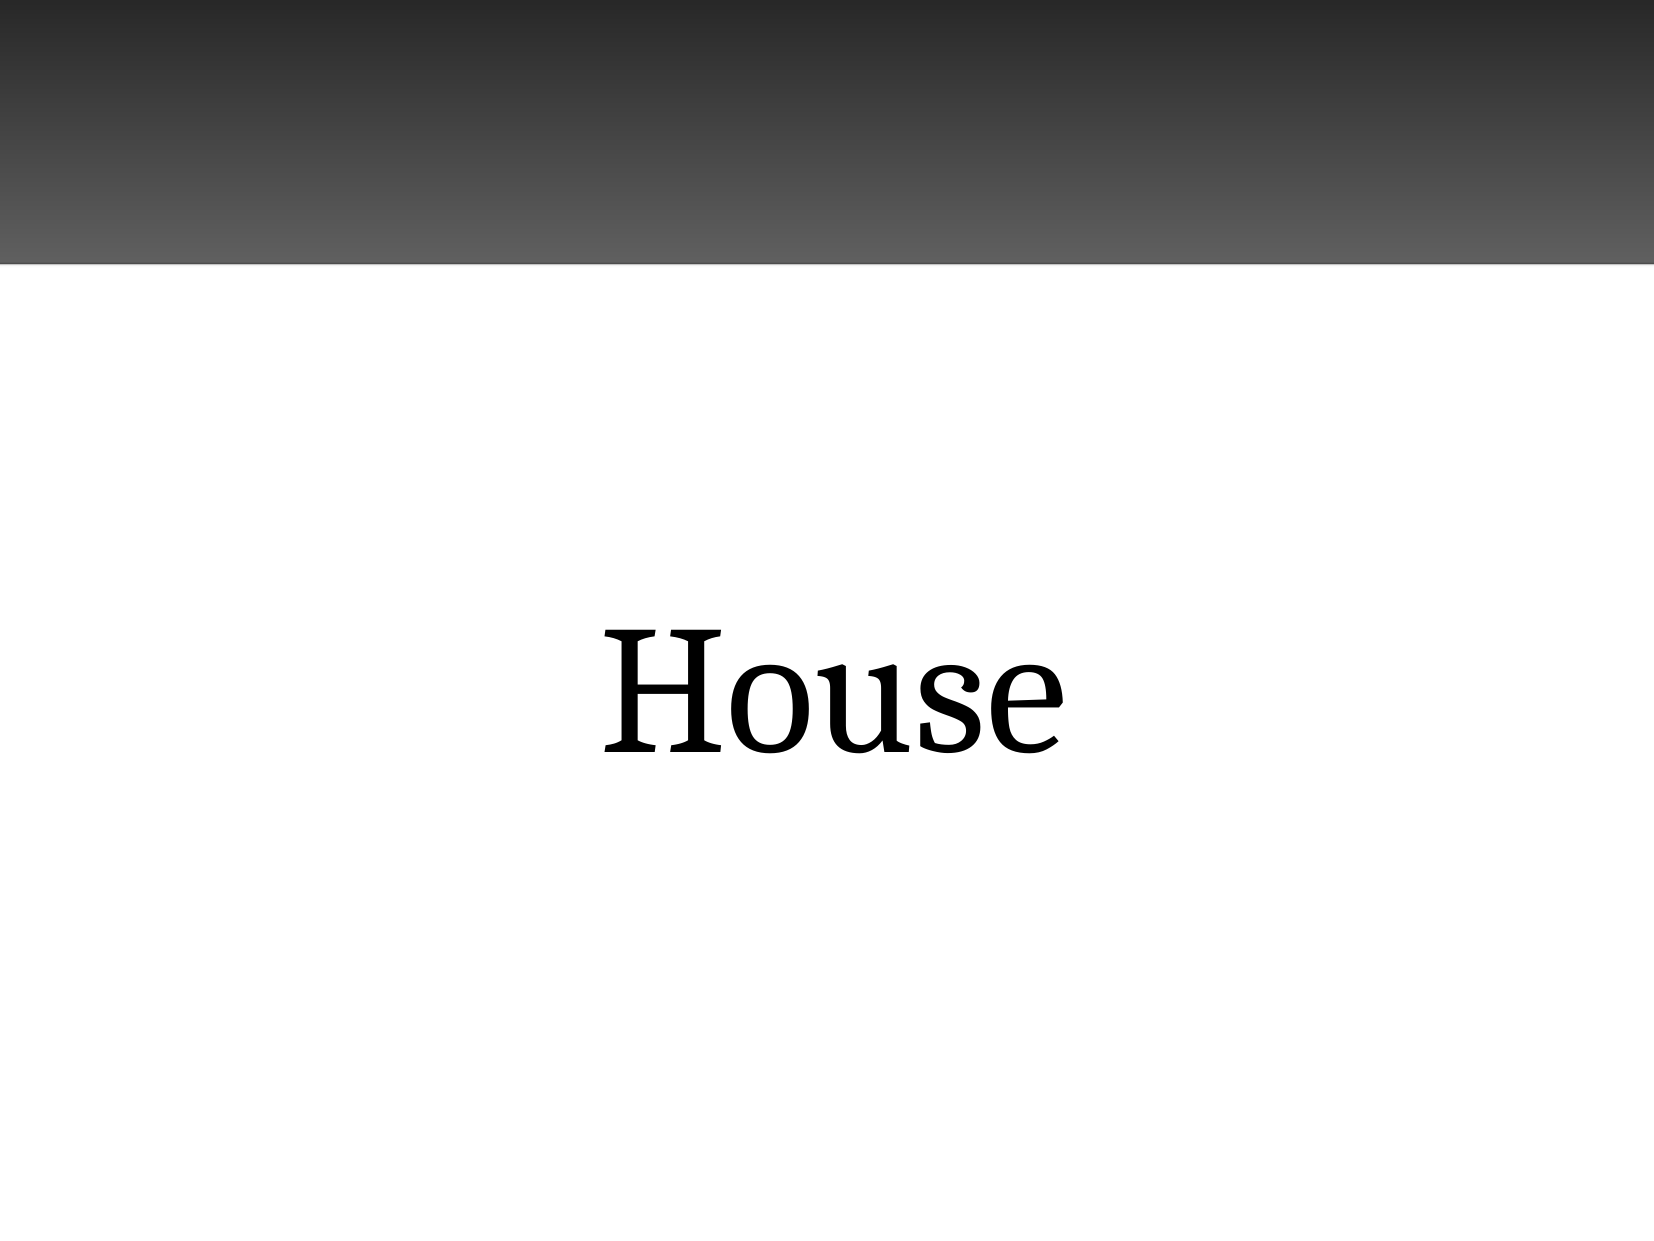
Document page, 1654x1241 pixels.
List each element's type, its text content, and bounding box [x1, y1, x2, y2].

list House [130, 525, 1537, 797]
